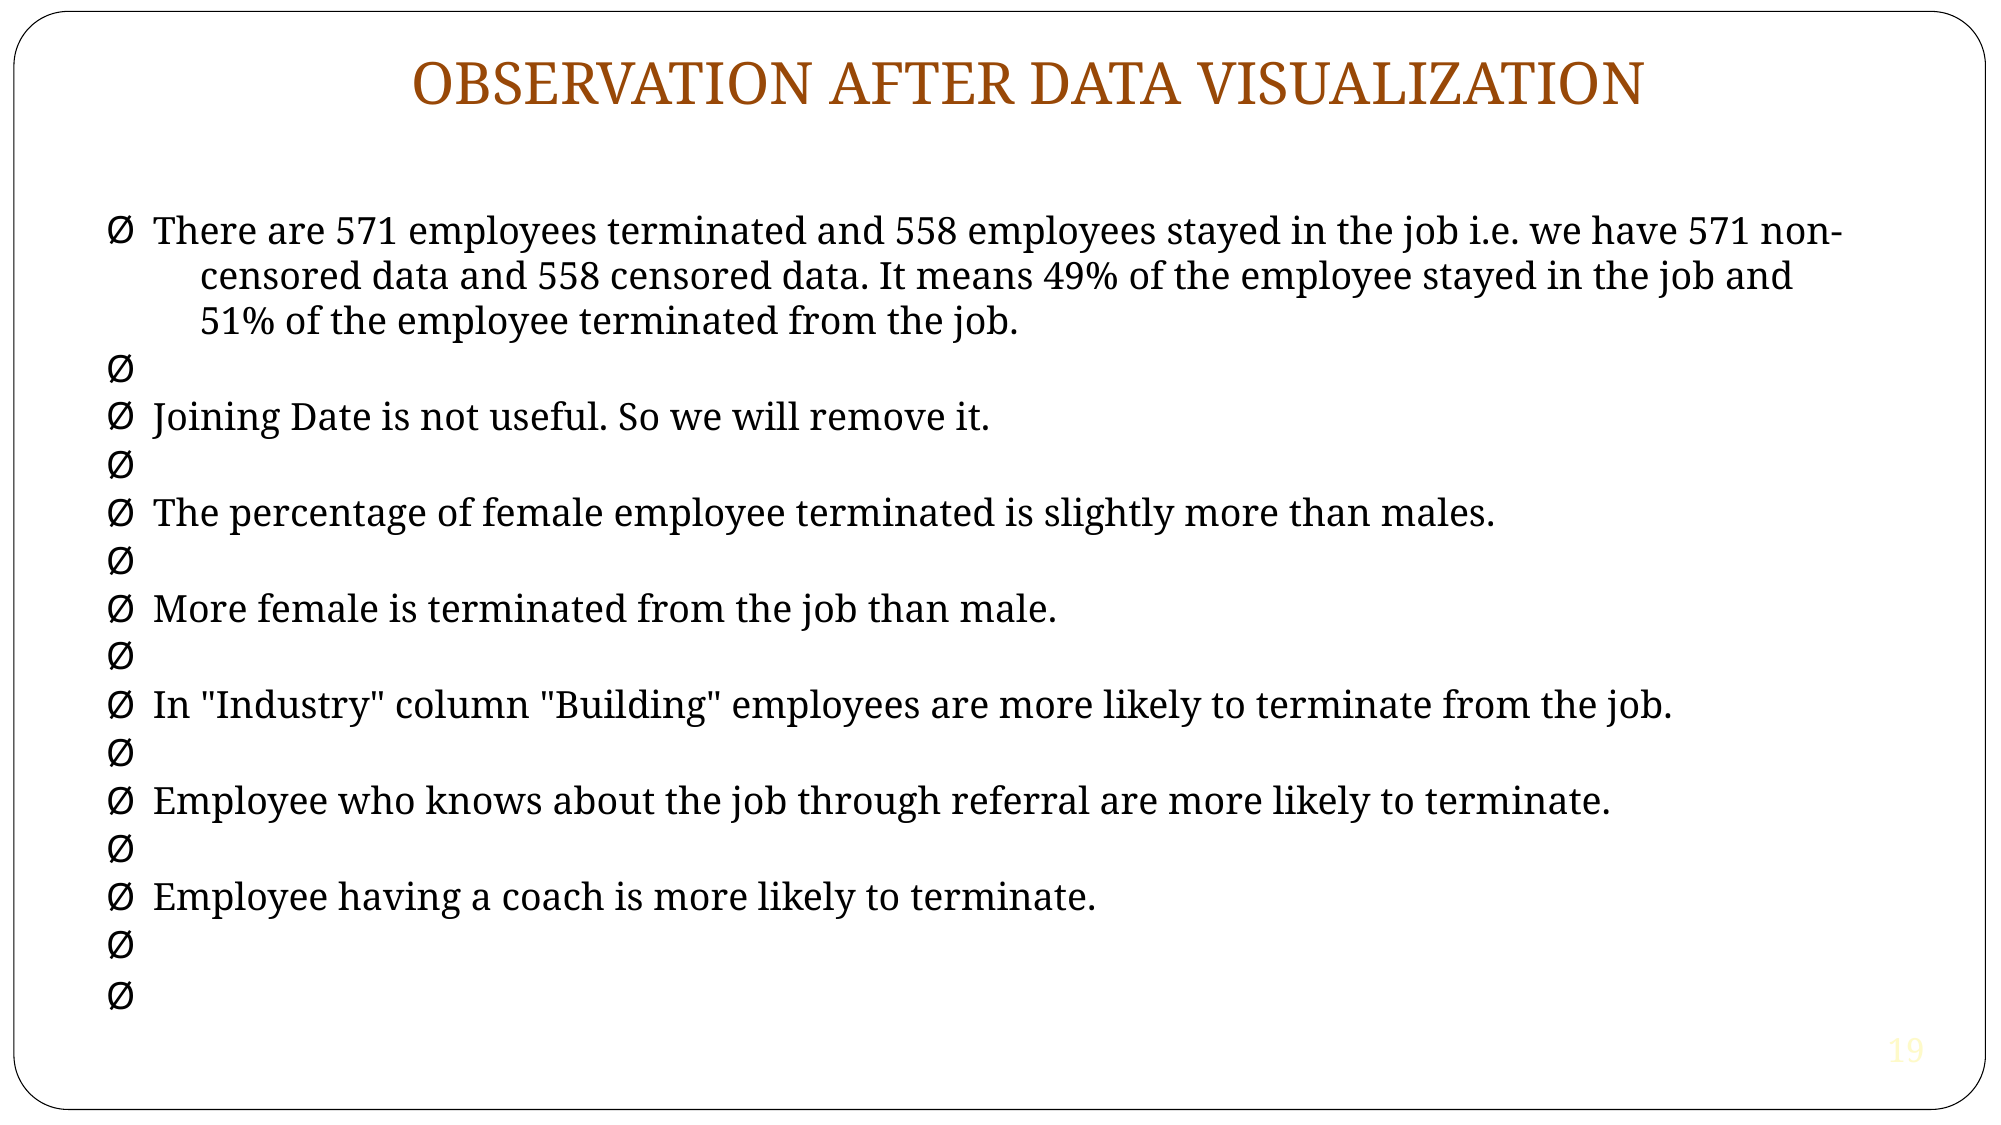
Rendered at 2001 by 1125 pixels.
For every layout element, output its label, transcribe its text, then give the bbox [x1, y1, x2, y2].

text_box OBSERVATION AFTER DATA VISUALIZATION [91, 39, 1938, 125]
text_box [1839, 1014, 1973, 1090]
text_box There are 571 employees terminated and 558 employees stayed in the job i.e. we have 571 non-censored data and 558 censored data. It means 49% of the employee stayed in the job and 51% of the employee terminated from the job. Joining Date is not useful. So we will remove it. The percentage of female employee terminated is slightly more than males. More female is terminated from the job than male. In "Industry" column "Building" employees are more likely to terminate from the job. Employee who knows about the job through referral are more likely to terminate. Employee having a coach is more likely to terminate. [91, 199, 1893, 988]
